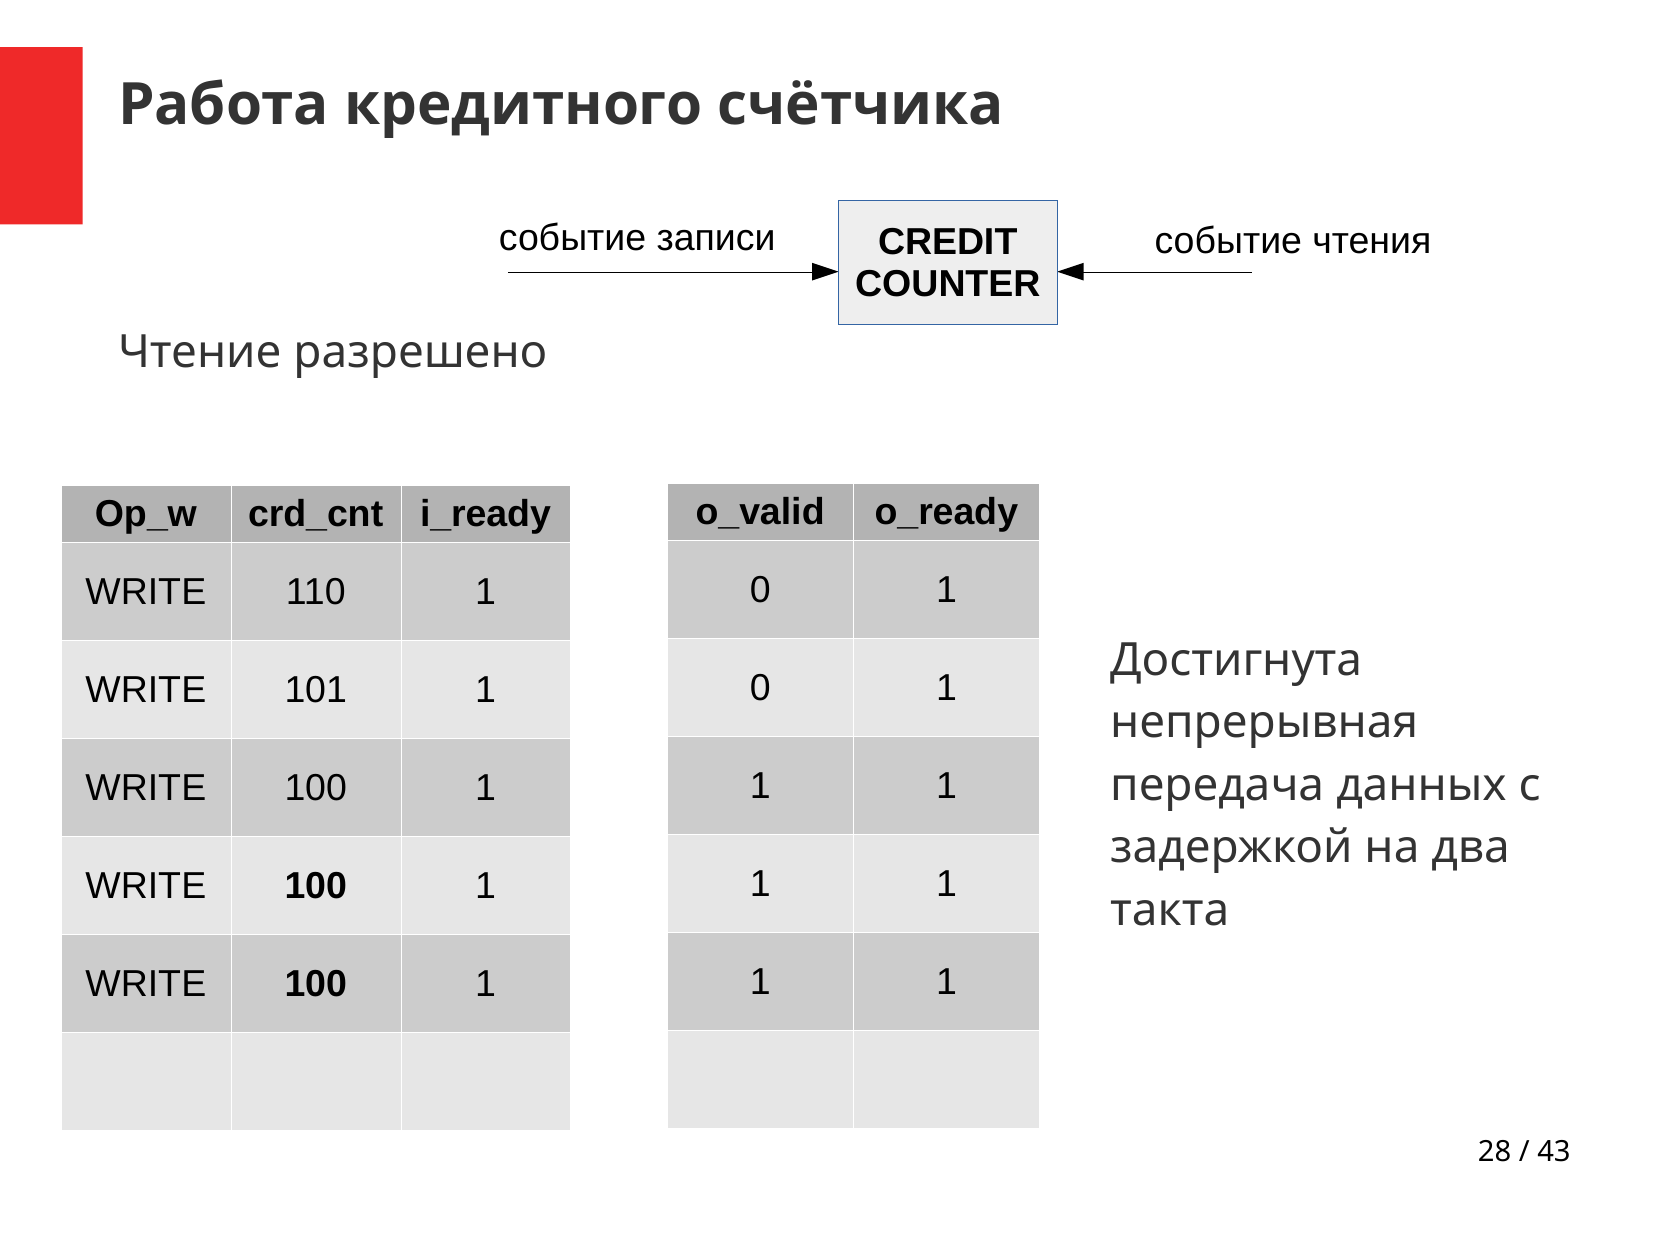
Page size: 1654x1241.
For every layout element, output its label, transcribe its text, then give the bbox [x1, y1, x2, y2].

text_box событие записи [484, 209, 804, 266]
table_cell WRITE [62, 641, 231, 738]
title Работа кредитного счётчика [118, 22, 1571, 181]
table_cell [232, 1033, 401, 1130]
table_cell WRITE [62, 935, 231, 1032]
table_cell 1 [854, 737, 1039, 834]
table_cell 1 [854, 933, 1039, 1030]
table_cell WRITE [62, 543, 231, 640]
table_cell 100 [232, 739, 401, 836]
table_cell [402, 1033, 570, 1130]
table_cell 1 [668, 835, 853, 932]
table_cell 100 [232, 837, 401, 934]
table_cell 1 [402, 641, 570, 738]
text_box событие чтения [1139, 212, 1489, 284]
text_box CREDIT COUNTER [838, 200, 1058, 325]
table_cell [668, 1031, 853, 1128]
table_cell 1 [854, 835, 1039, 932]
table_header o_valid [668, 484, 853, 540]
table_cell 1 [668, 933, 853, 1030]
table_cell WRITE [62, 739, 231, 836]
table_cell 110 [232, 543, 401, 640]
table_cell 1 [402, 543, 570, 640]
list Достигнута непрерывная передача данных с задержкой на два такта [1039, 625, 1607, 1063]
table_header Op_w [62, 486, 231, 542]
table_header crd_cnt [232, 486, 401, 542]
table_cell 1 [402, 935, 570, 1032]
table_cell 1 [402, 739, 570, 836]
table_cell WRITE [62, 837, 231, 934]
table_cell [854, 1031, 1039, 1128]
table_cell 1 [668, 737, 853, 834]
table_cell 1 [854, 541, 1039, 638]
table_header o_ready [854, 484, 1039, 540]
table_cell 101 [232, 641, 401, 738]
table_cell 1 [854, 639, 1039, 736]
table_cell [62, 1033, 231, 1130]
table_cell 100 [232, 935, 401, 1032]
list Чтение разрешено [47, 318, 851, 461]
table_header i_ready [402, 486, 570, 542]
table_cell 0 [668, 541, 853, 638]
table_cell 1 [402, 837, 570, 934]
table_cell 0 [668, 639, 853, 736]
